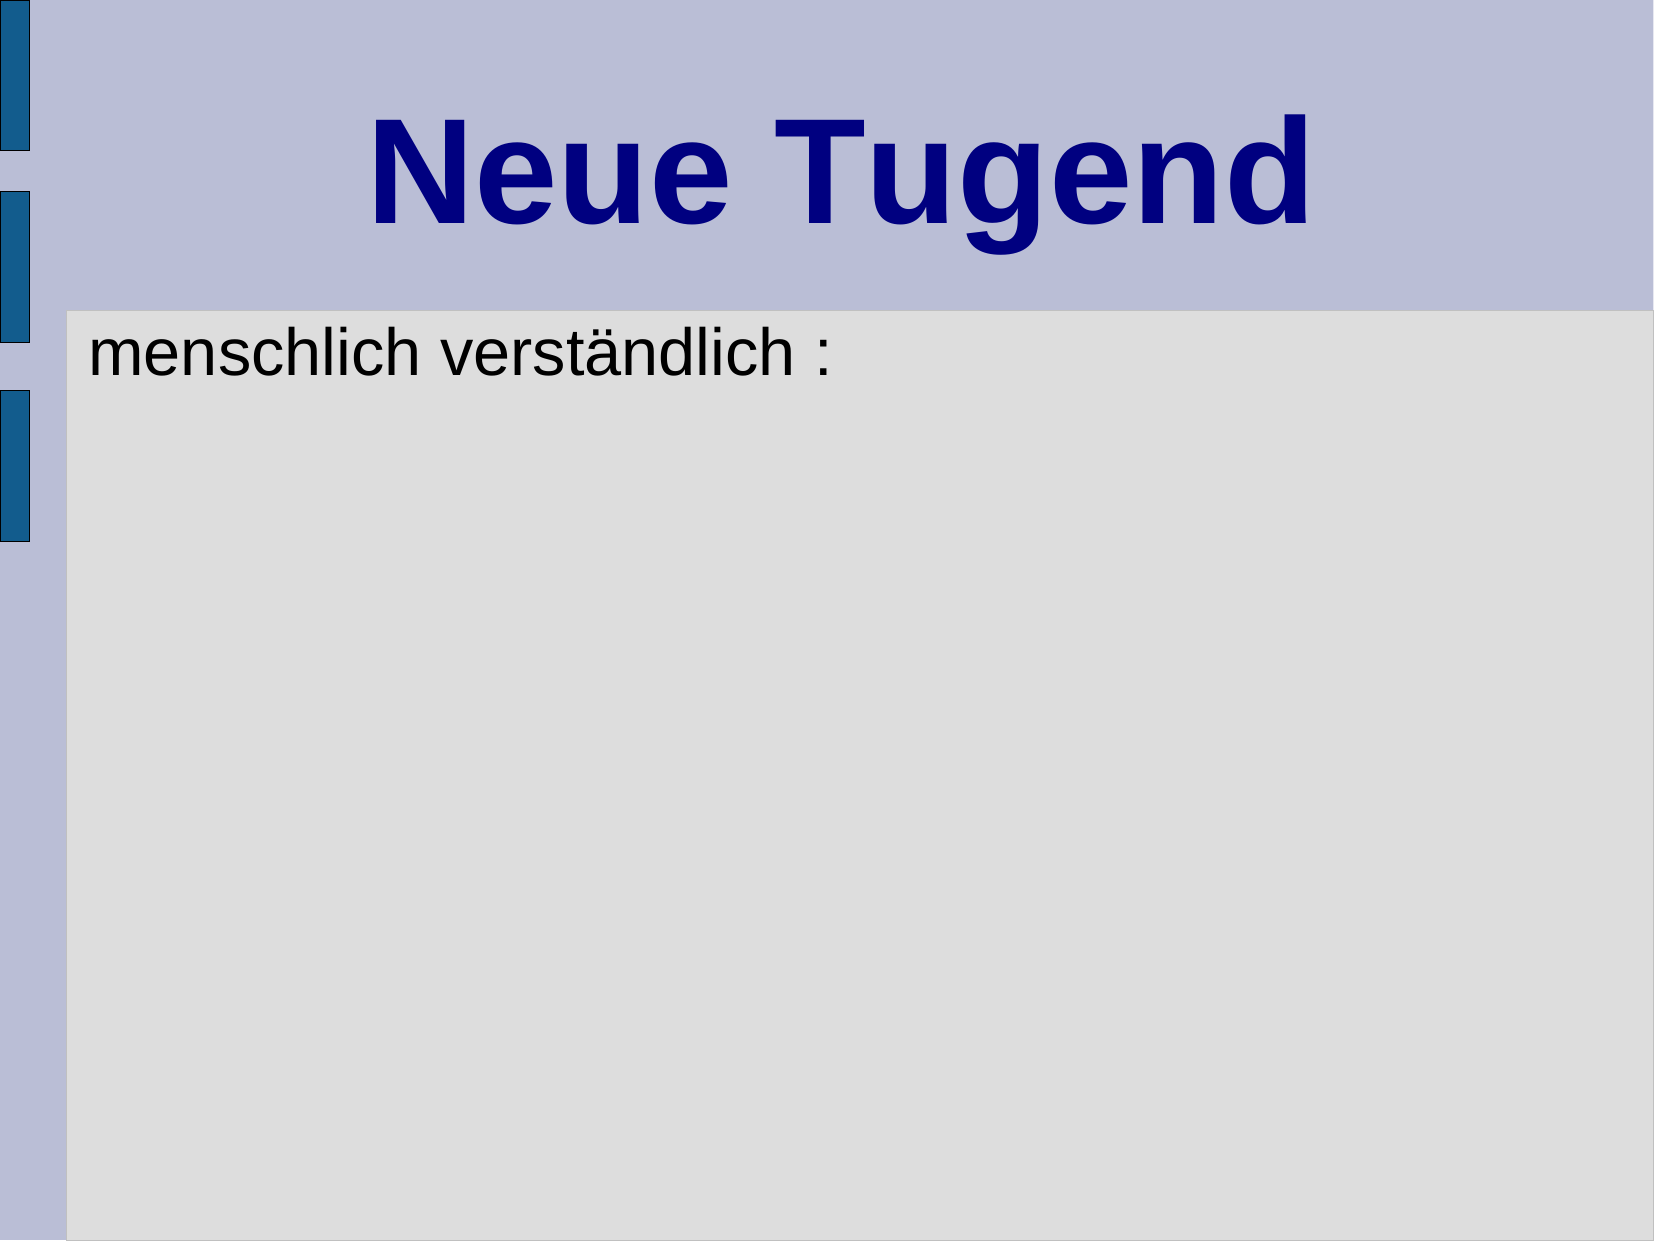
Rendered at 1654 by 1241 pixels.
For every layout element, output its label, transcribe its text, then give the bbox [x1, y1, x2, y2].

title Neue Tugend [118, 68, 1565, 276]
list menschlich verständlich : [88, 315, 1595, 1025]
